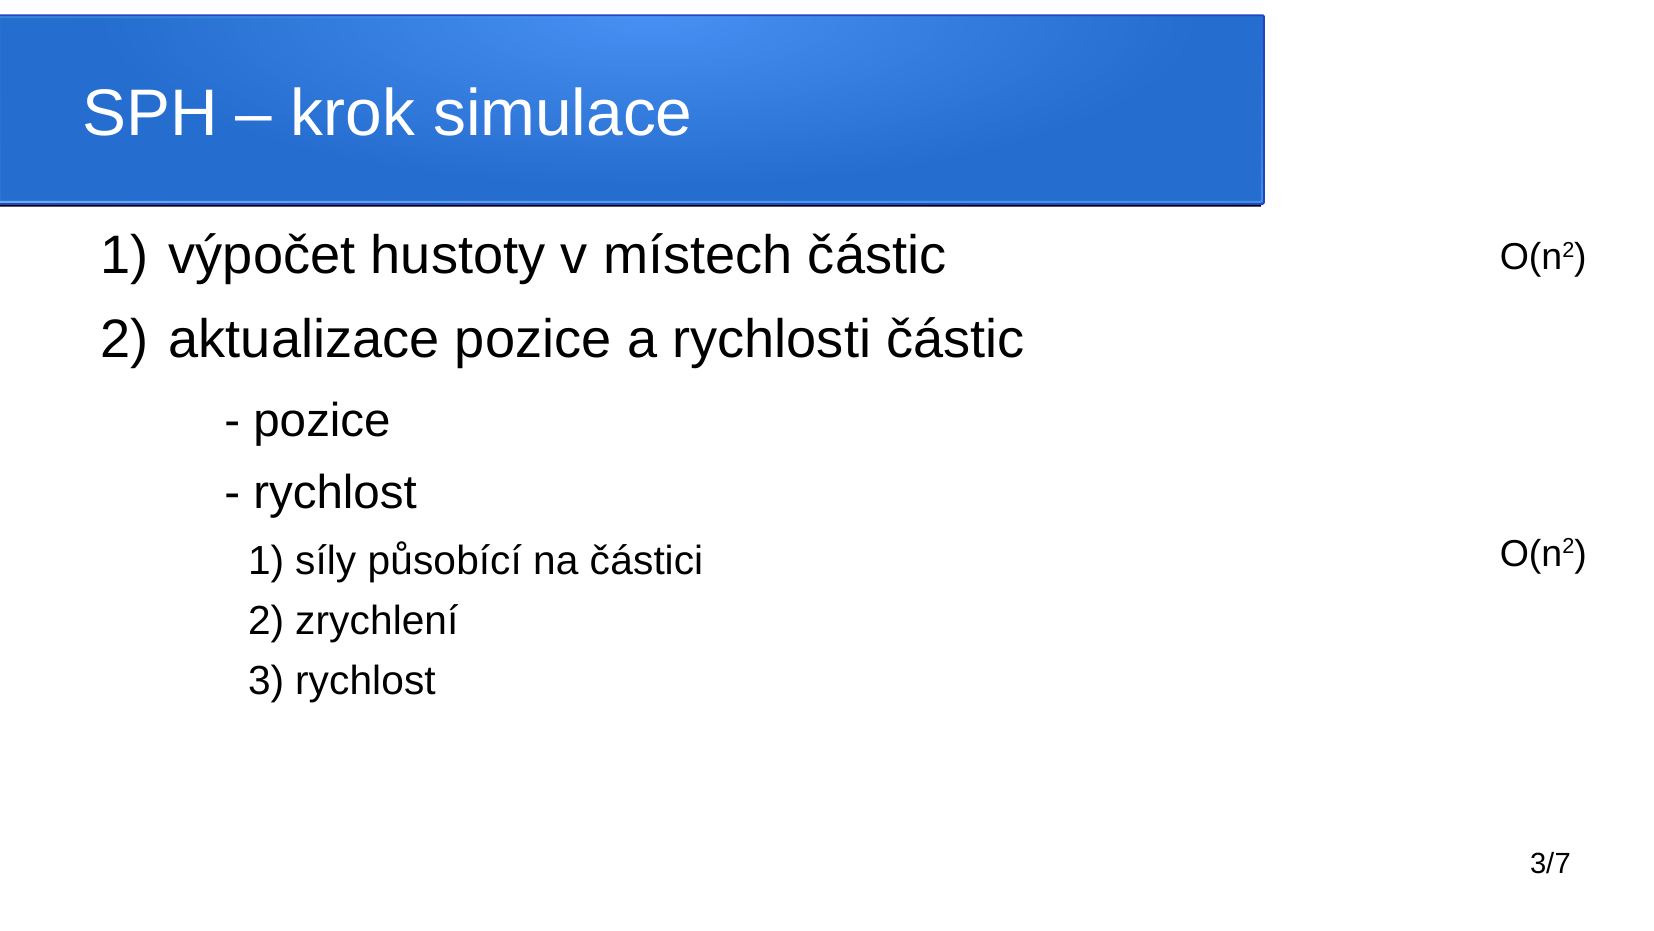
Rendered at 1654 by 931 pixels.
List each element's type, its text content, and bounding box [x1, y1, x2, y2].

text_box O(n2) [1485, 525, 1602, 582]
title SPH – krok simulace [82, 35, 1235, 189]
list výpočet hustoty v místech částic aktualizace pozice a rychlosti částic - pozice - rychlost síly působící na částici zrychlení rychlost [82, 224, 1571, 764]
text_box O(n2) [1485, 228, 1602, 286]
